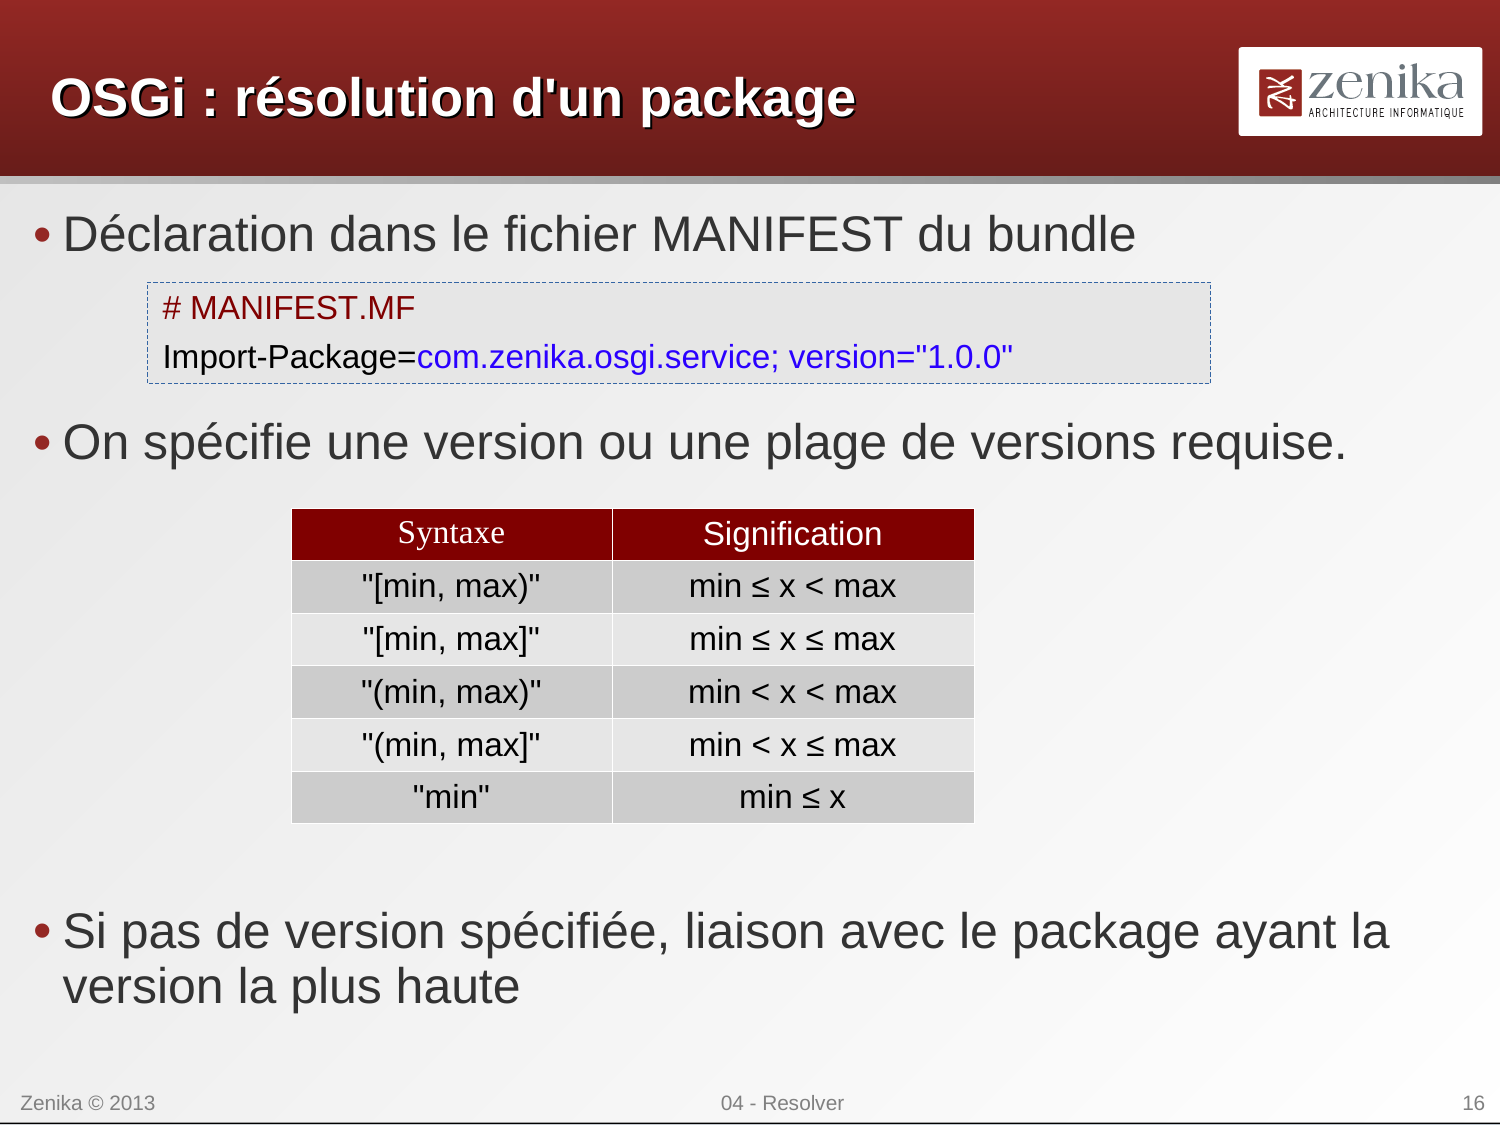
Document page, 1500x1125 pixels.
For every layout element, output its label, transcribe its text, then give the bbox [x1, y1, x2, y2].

table_header Signification [613, 509, 974, 560]
table_cell "[min, max)" [292, 561, 612, 613]
table_header Syntaxe [292, 509, 612, 560]
table_cell min < x ≤ max [613, 719, 974, 771]
table_cell min ≤ x < max [613, 561, 974, 613]
picture [1257, 58, 1464, 125]
table_cell "min" [292, 772, 612, 823]
title OSGi : résolution d'un package [50, 15, 1206, 180]
table_cell min < x < max [613, 666, 974, 718]
table_cell "(min, max]" [292, 719, 612, 771]
table_cell "[min, max]" [292, 614, 612, 665]
table_cell min ≤ x [613, 772, 974, 823]
table_cell "(min, max)" [292, 666, 612, 718]
list # MANIFEST.MF Import-Package=com.zenika.osgi.service; version="1.0.0" [147, 282, 1211, 384]
list Déclaration dans le fichier MANIFEST du bundle On spécifie une version ou une plage de versions requise. Si pas de version spécifiée, liaison avec le package ayant la version la plus haute [33, 206, 1418, 1083]
table_cell min ≤ x ≤ max [613, 614, 974, 665]
